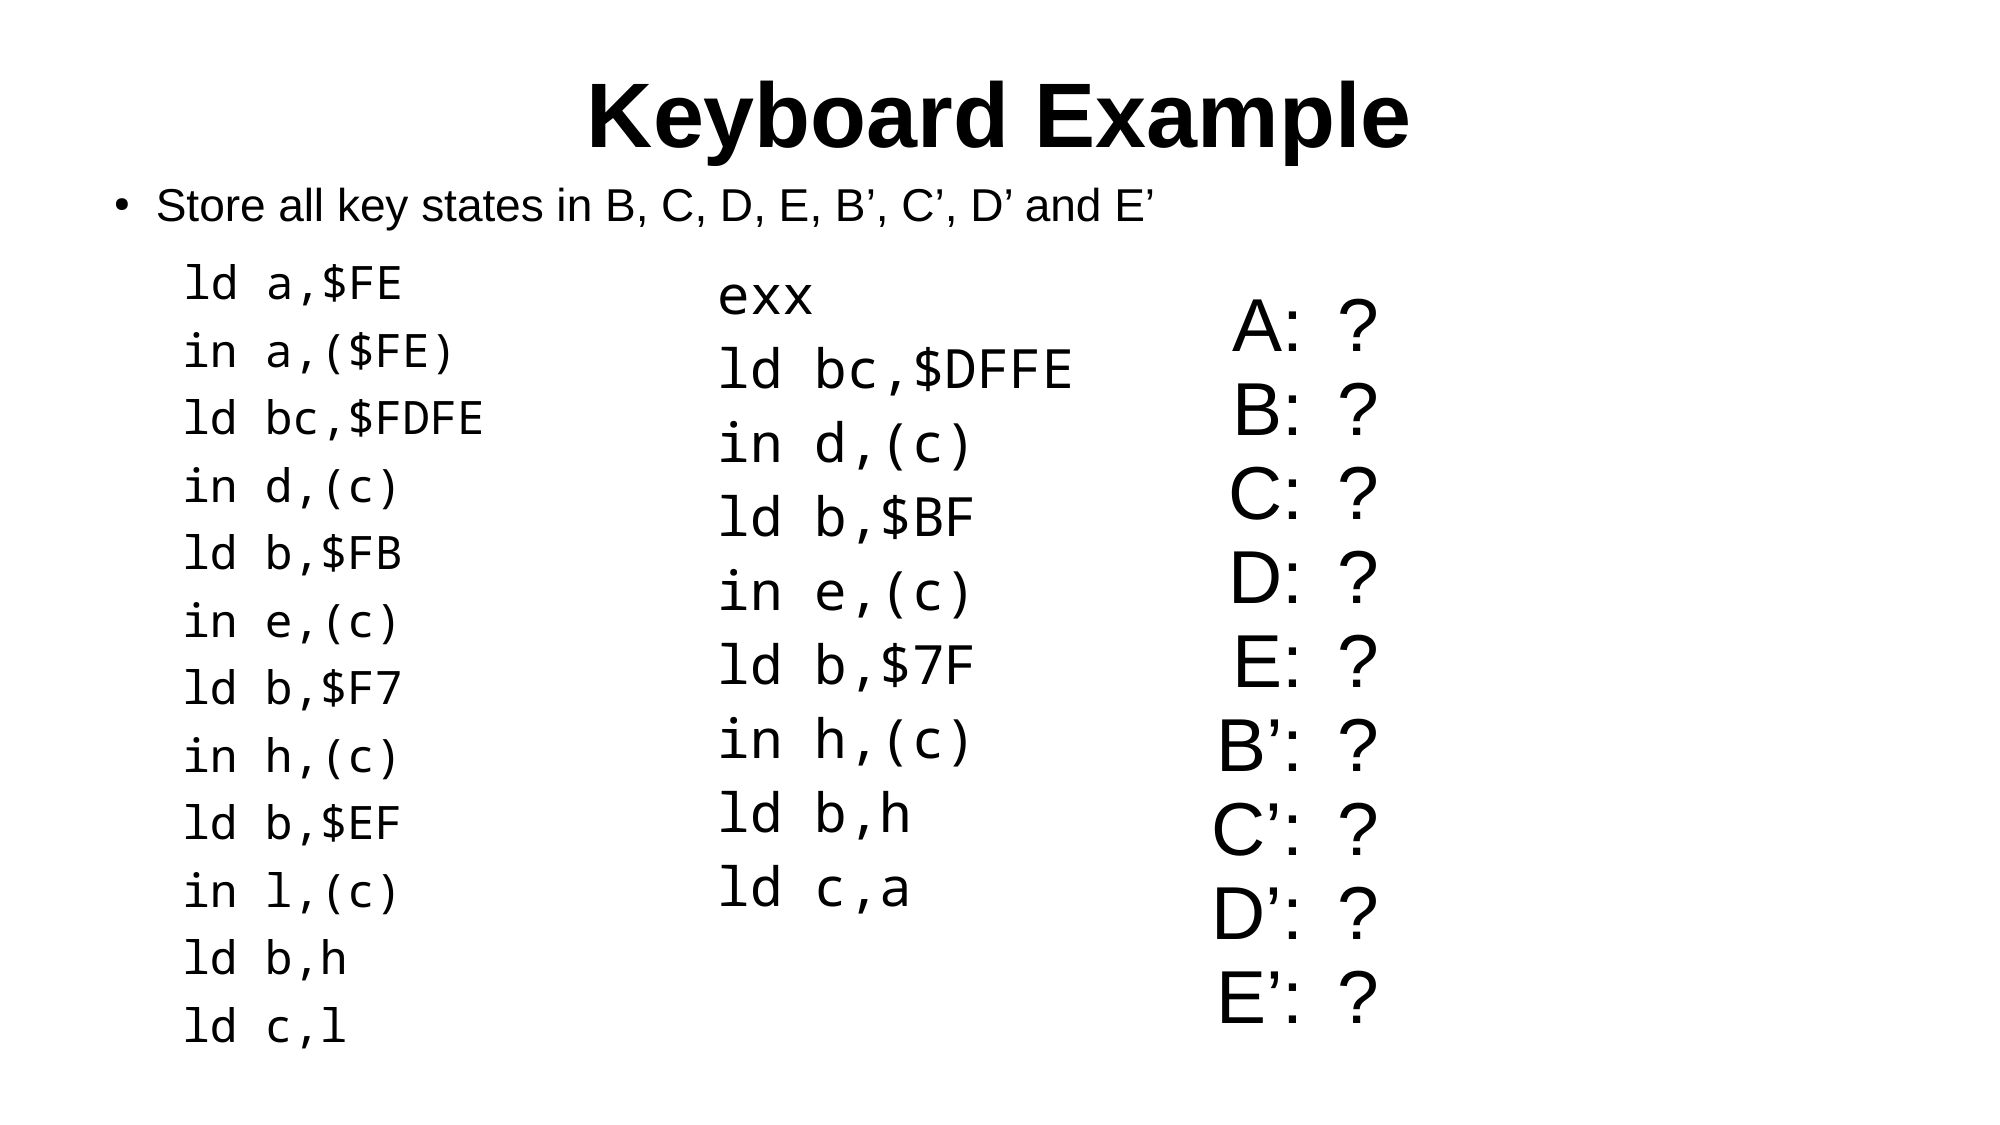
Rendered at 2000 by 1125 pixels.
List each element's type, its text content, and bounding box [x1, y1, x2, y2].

title Keyboard Example [137, 6, 1862, 225]
list Store all key states in B, C, D, E, B’, C’, D’ and E’ ld a,$FE in a,($FE) ld bc,$FDFE in d,(c) ld b,$FB in e,(c) ld b,$F7 in h,(c) ld b,$EF in l,(c) ld b,h ld c,l [99, 179, 1426, 1060]
text_box exx ld bc,$DFFE in d,(c) ld b,$BF in e,(c) ld b,$7F in h,(c) ld b,h ld c,a [605, 249, 1094, 814]
text_box ? ? ? ? ? ? ? ? ? [1323, 276, 1395, 1047]
text_box A: B: C: D: E: B’: C’: D’: E’: [1196, 276, 1319, 1047]
